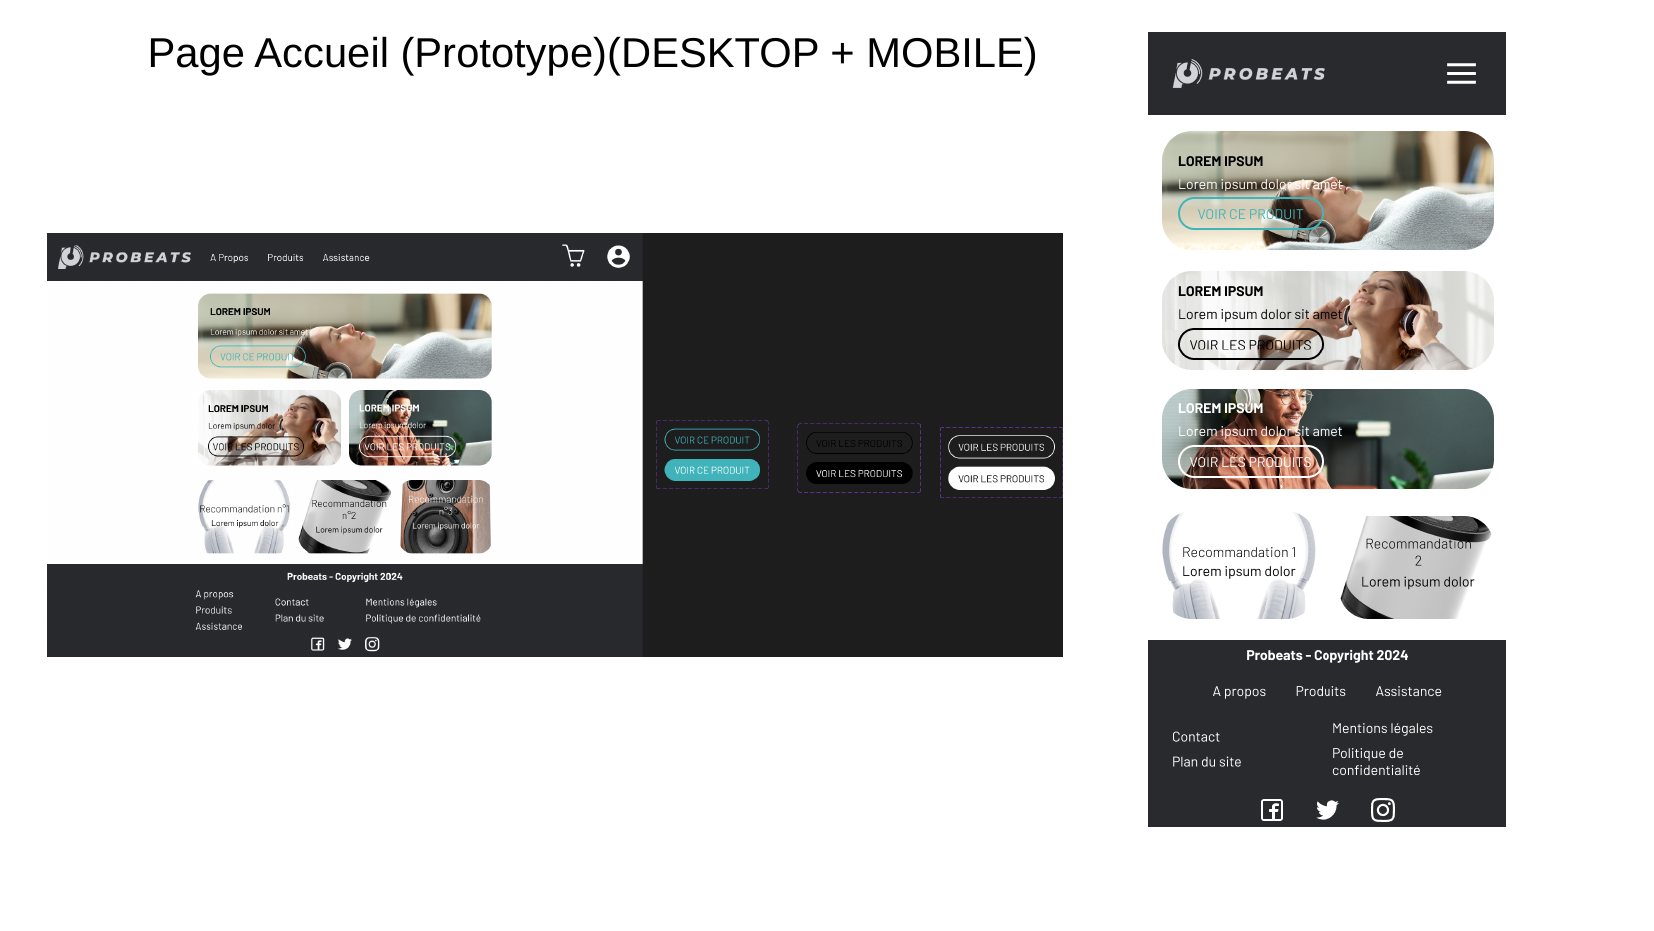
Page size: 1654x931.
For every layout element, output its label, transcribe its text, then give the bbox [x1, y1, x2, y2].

picture [47, 233, 1063, 657]
picture [1148, 32, 1506, 827]
list Page Accueil (Prototype)(DESKTOP + MOBILE) [76, 29, 1565, 78]
